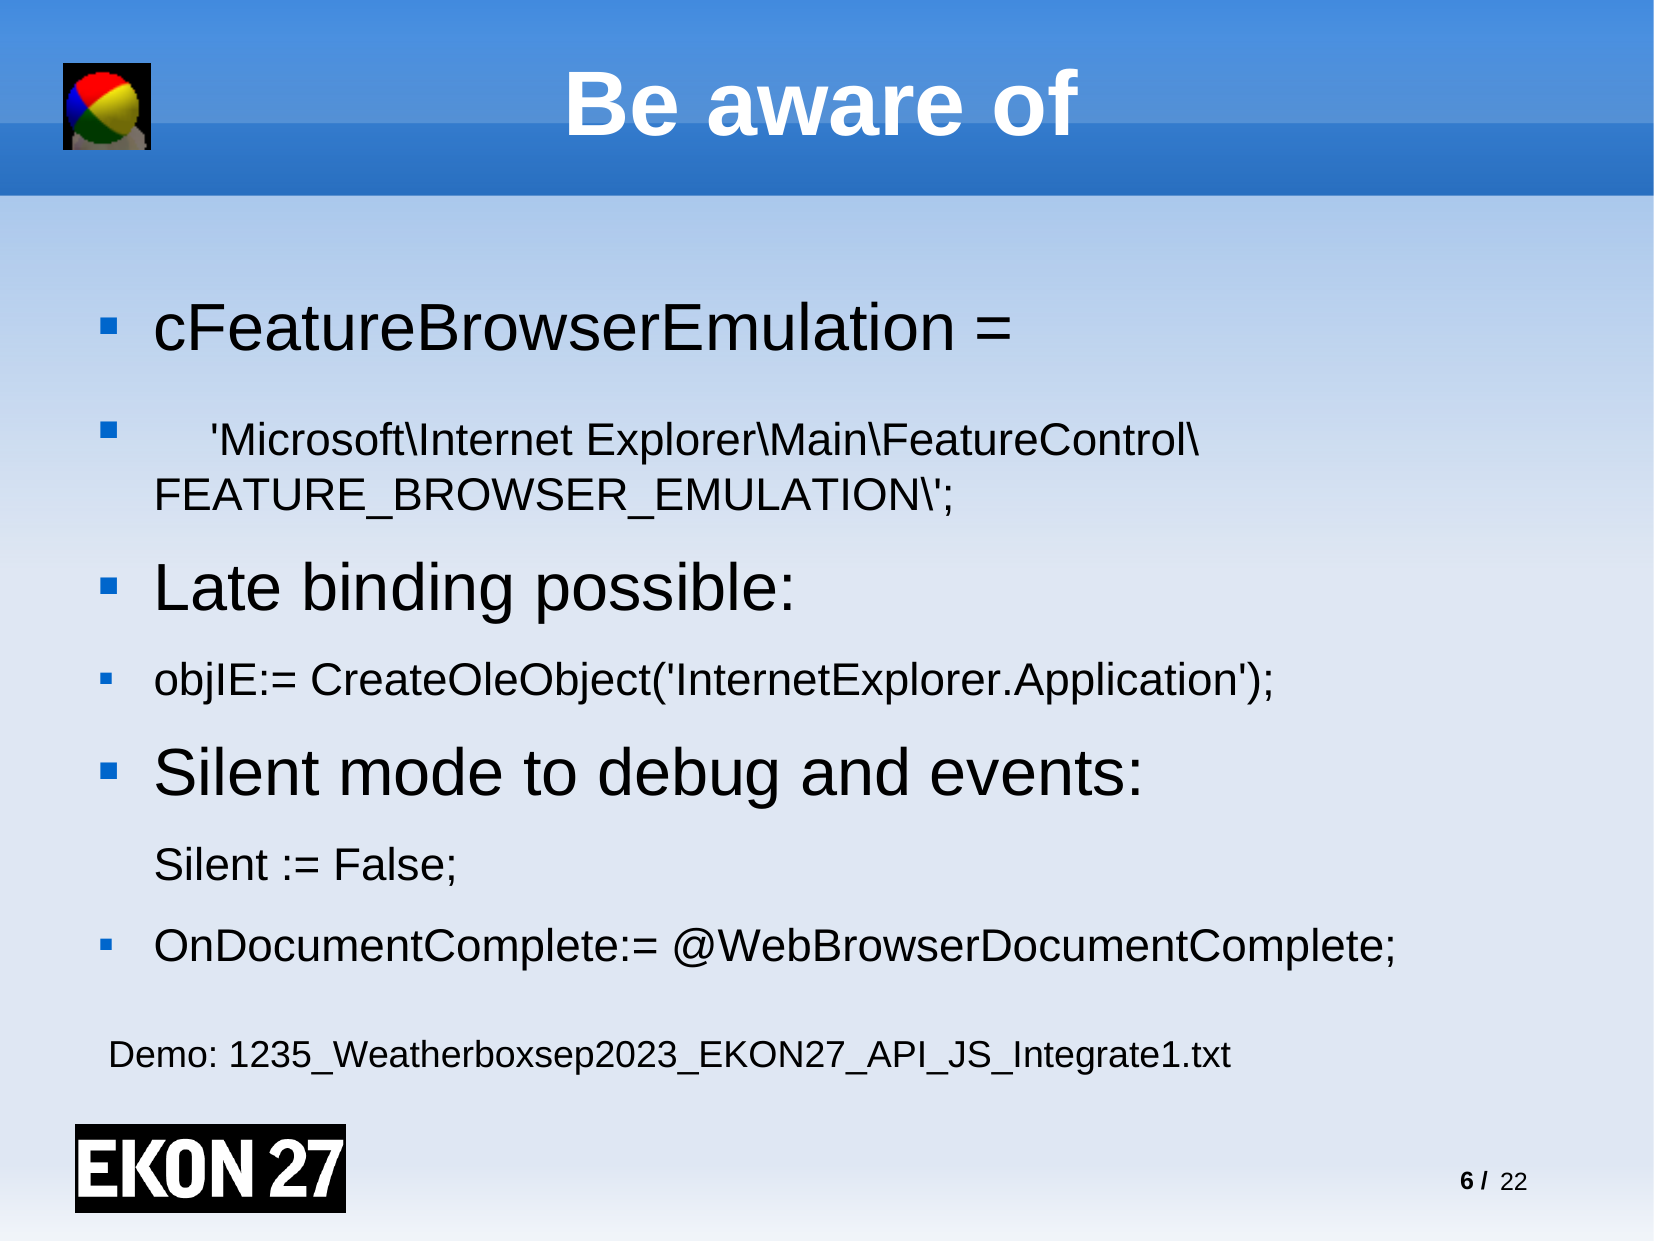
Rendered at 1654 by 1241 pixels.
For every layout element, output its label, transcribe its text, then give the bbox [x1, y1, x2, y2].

title Be aware of [76, 0, 1565, 208]
text_box Demo: 1235_Weatherboxsep2023_EKON27_API_JS_Integrate1.txt [93, 1026, 1463, 1126]
picture [0, 0, 1654, 1241]
list cFeatureBrowserEmulation = 'Microsoft\Internet Explorer\Main\FeatureControl\FEATURE_BROWSER_EMULATION\'; Late binding possible: objIE:= CreateOleObject('InternetExplorer.Application'); Silent mode to debug and events: Silent := False; OnDocumentComplete:= @WebBrowserDocumentComplete; [82, 290, 1571, 1097]
